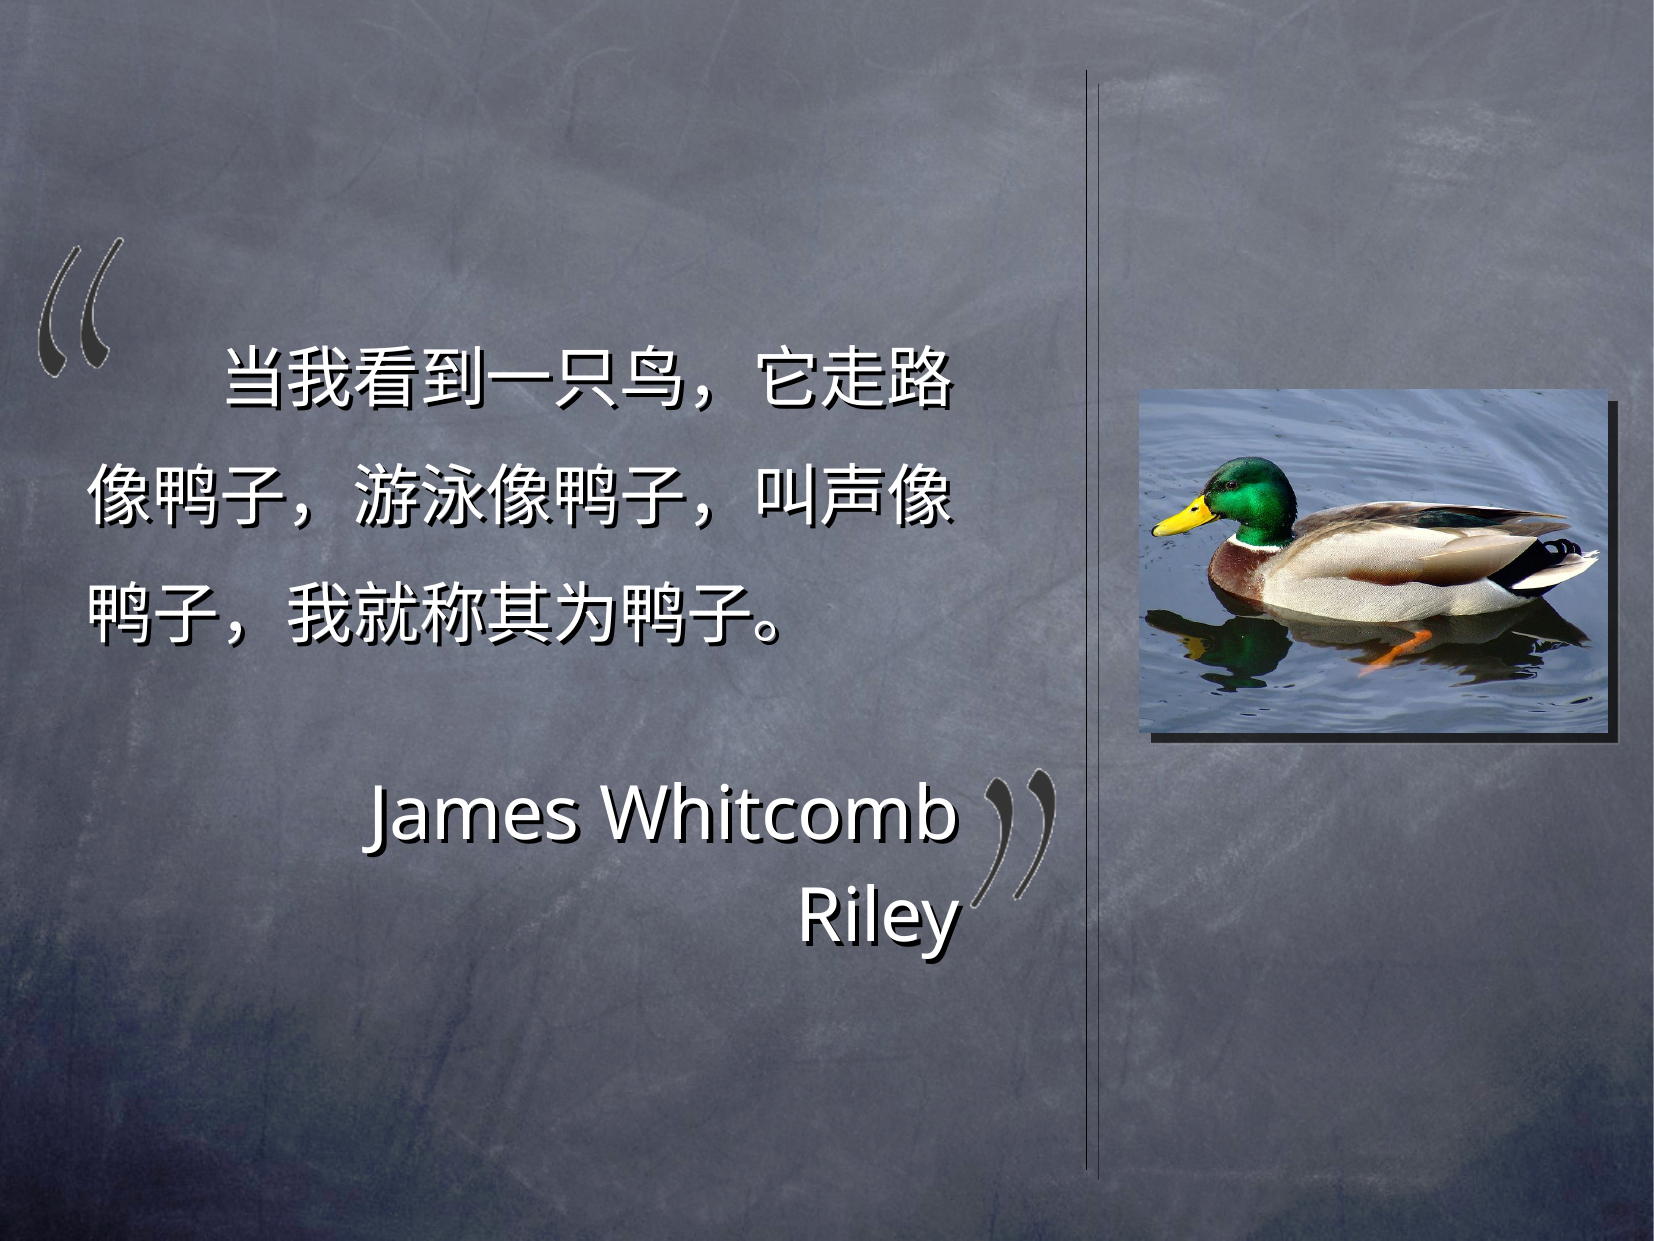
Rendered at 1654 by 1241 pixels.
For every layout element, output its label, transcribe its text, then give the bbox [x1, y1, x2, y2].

text_box 当我看到一只鸟，它走路像鸭子，游泳像鸭子，叫声像鸭子，我就称其为鸭子。 James Whitcomb Riley [70, 295, 975, 849]
picture [0, 0, 1654, 1241]
